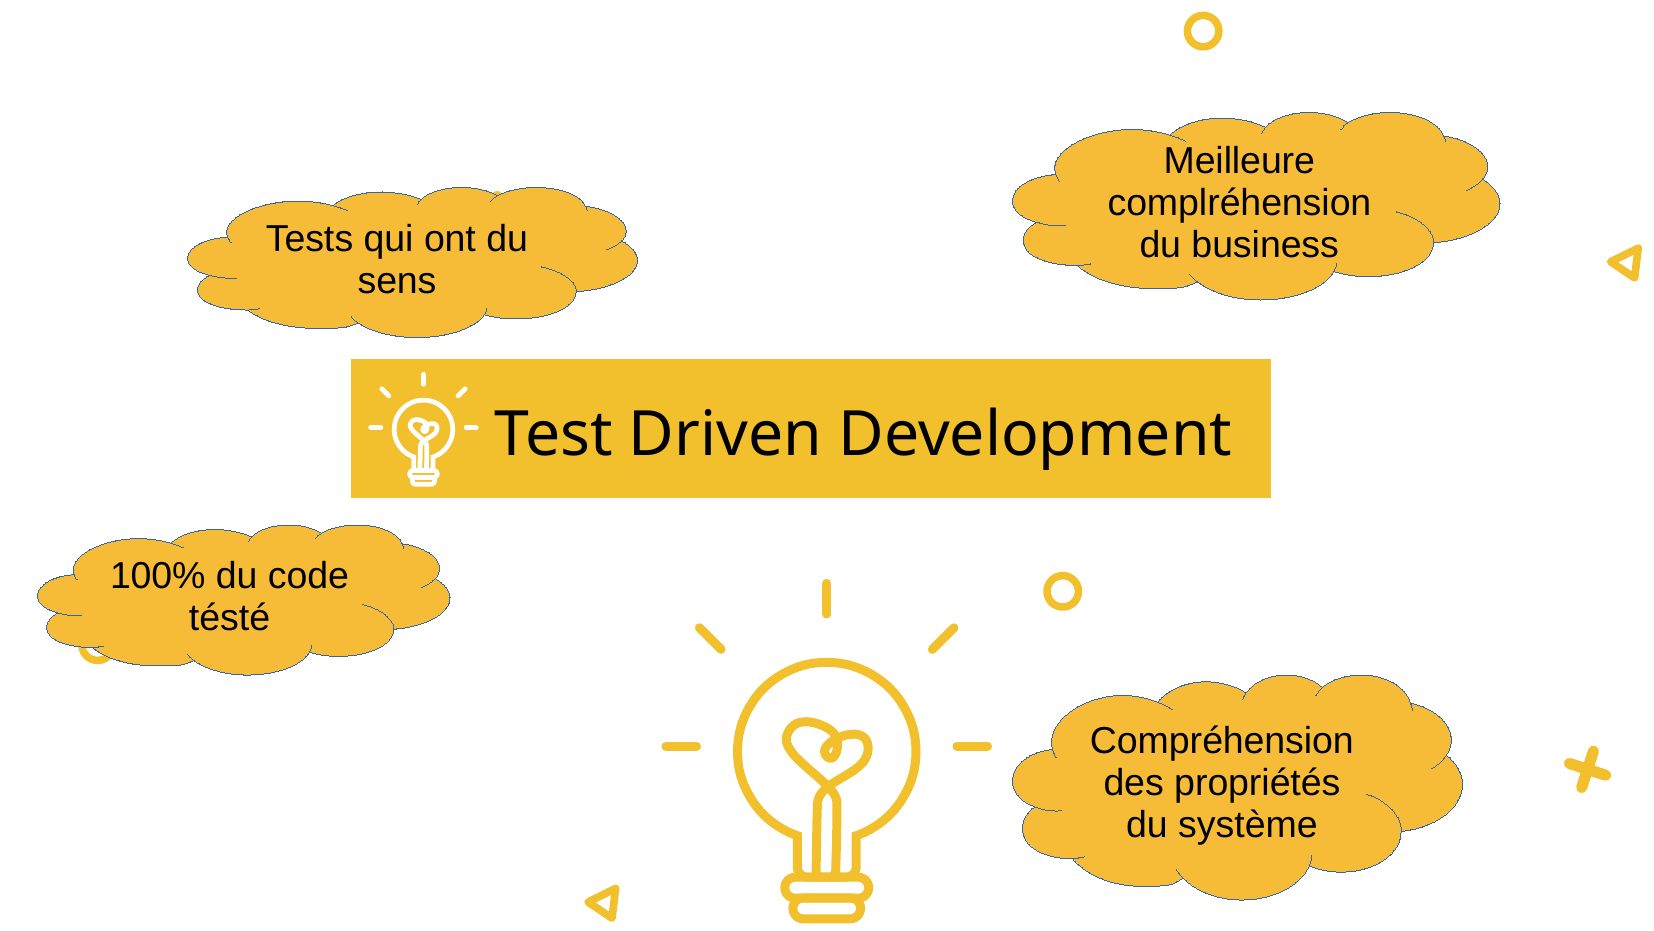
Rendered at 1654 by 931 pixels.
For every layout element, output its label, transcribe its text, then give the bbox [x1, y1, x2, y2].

text_box Compréhension des propriétés du système [1012, 675, 1463, 901]
text_box Tests qui ont du sens [187, 187, 638, 338]
text_box Test Driven Development [487, 339, 1241, 523]
text_box 100% du code tésté [37, 525, 451, 676]
text_box Meilleure complréhension du business [1012, 112, 1501, 301]
